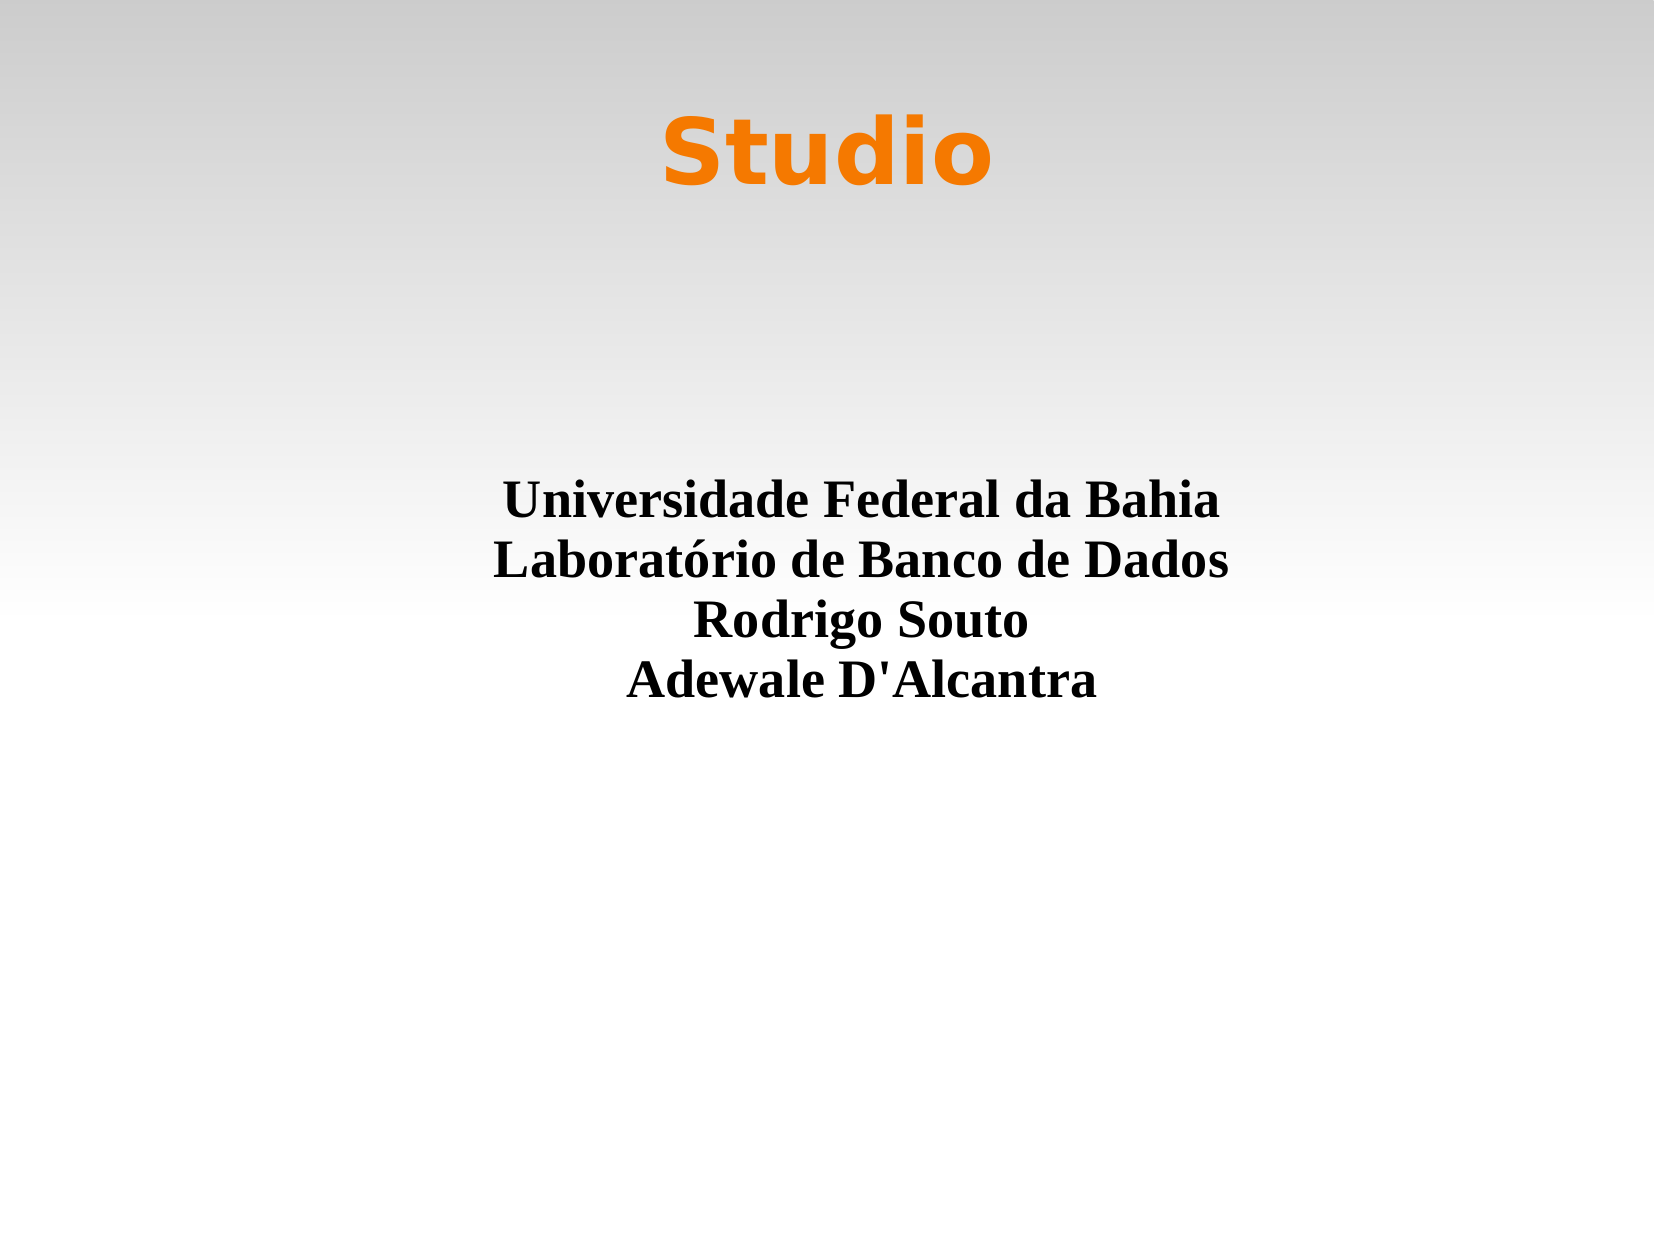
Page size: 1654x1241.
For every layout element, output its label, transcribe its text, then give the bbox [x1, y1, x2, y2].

list Universidade Federal da Bahia Laboratório de Banco de Dados Rodrigo Souto Adewale D'Alcantra [47, 290, 1536, 1109]
title Studio [82, 49, 1571, 257]
